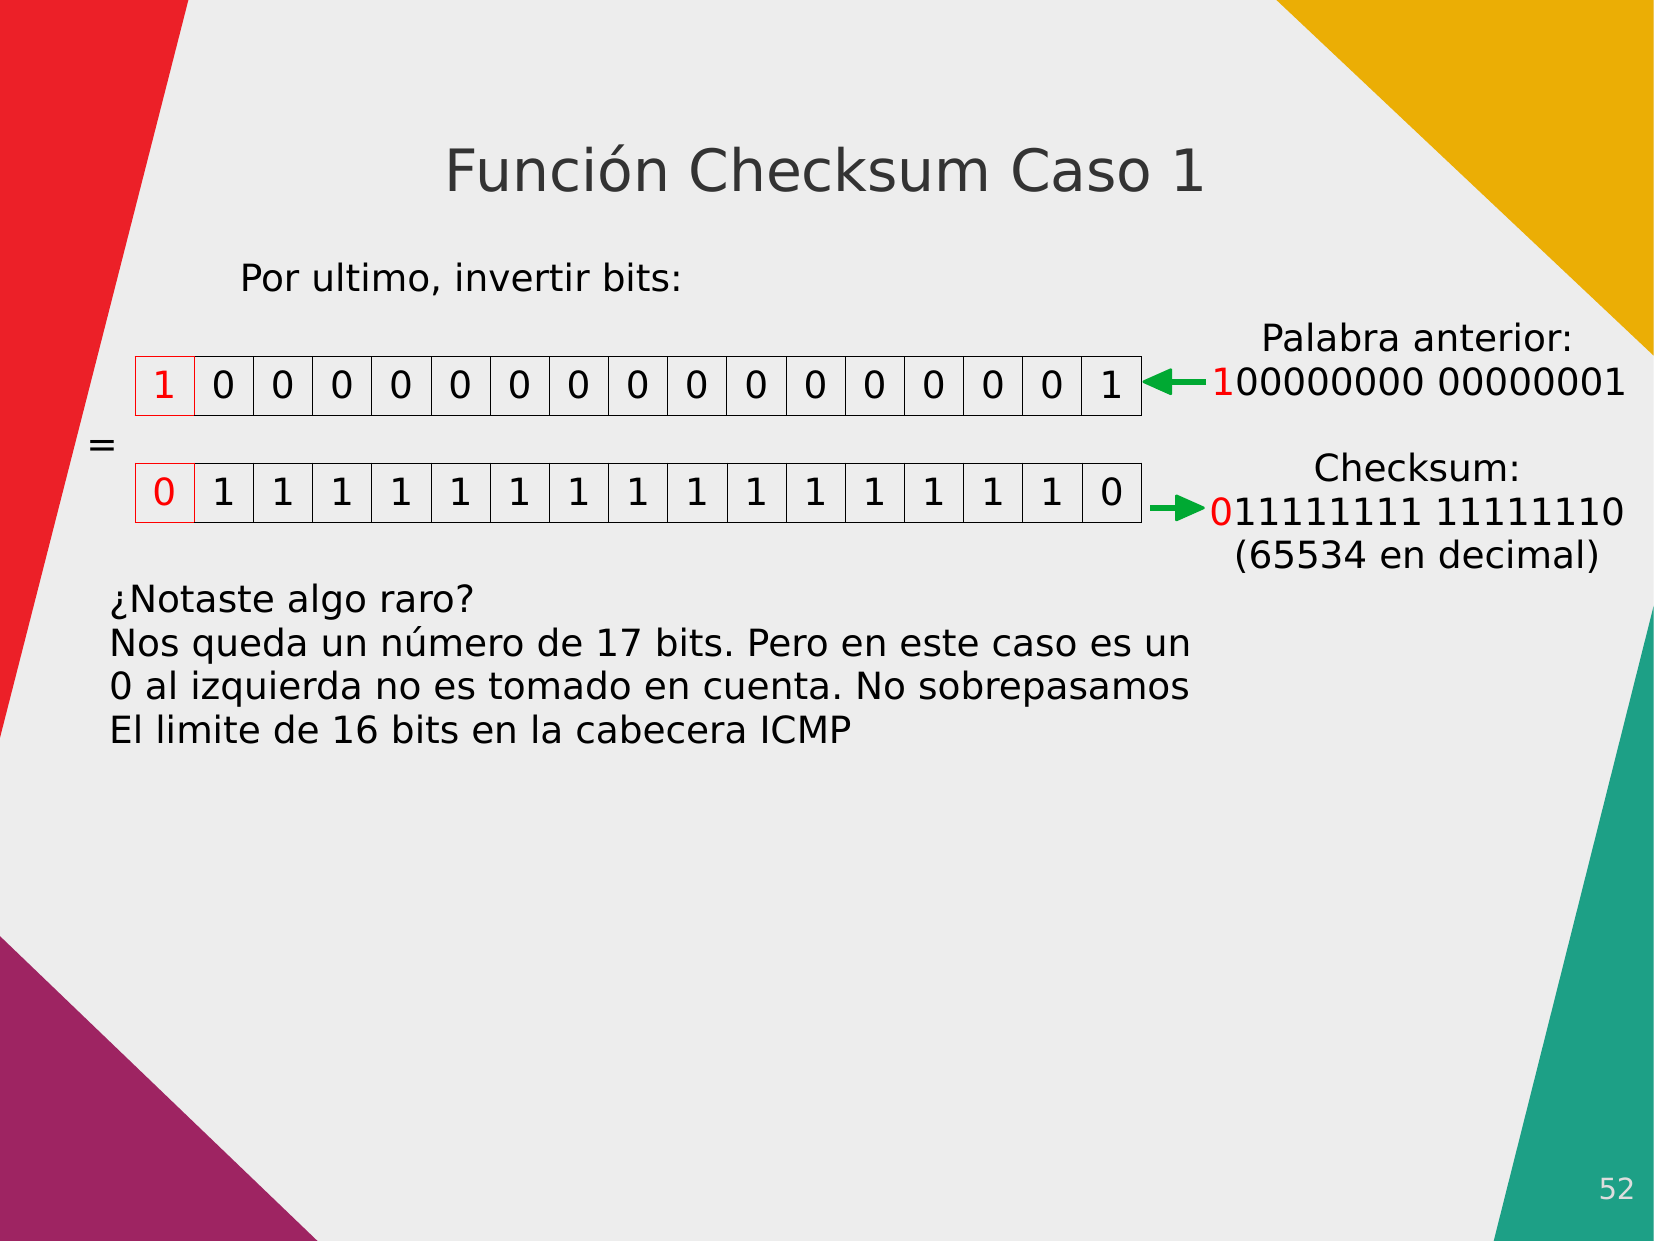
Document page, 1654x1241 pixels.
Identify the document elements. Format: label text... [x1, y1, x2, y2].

table_header 0 [550, 357, 608, 415]
text_box Palabra anterior: 100000000 00000001 Checksum: 011111111 11111110 (65534 en decimal) [1192, 309, 1642, 977]
table_header 1 [254, 464, 312, 522]
text_box = [71, 414, 133, 474]
table_header 0 [1083, 464, 1141, 522]
table_header 1 [491, 464, 549, 522]
table_header 1 [846, 464, 904, 522]
table_header 1 [787, 464, 845, 522]
table_header 0 [313, 357, 371, 415]
table_header 0 [136, 464, 194, 522]
text_box ¿Notaste algo raro? Nos queda un número de 17 bits. Pero en este caso es un 0 al izquierda no es tomado en cuenta. No sobrepasamos El limite de 16 bits en la cabecera ICMP [94, 570, 1300, 804]
table_header 1 [136, 357, 194, 415]
table_header 0 [432, 357, 490, 415]
table_header 1 [1023, 464, 1082, 522]
table_header 0 [846, 357, 904, 415]
table_header 1 [668, 464, 727, 522]
table_header 1 [432, 464, 490, 522]
table_header 0 [491, 357, 549, 415]
table_header 1 [550, 464, 608, 522]
text_box Por ultimo, invertir bits: [225, 249, 699, 308]
table_header 1 [372, 464, 431, 522]
table_header 1 [609, 464, 667, 522]
table_header 0 [964, 357, 1022, 415]
table_header 0 [372, 357, 431, 415]
table_header 0 [609, 357, 667, 415]
table_header 0 [195, 357, 253, 415]
table_header 1 [964, 464, 1022, 522]
title Función Checksum Caso 1 [114, 73, 1539, 271]
table_header 0 [905, 357, 963, 415]
table_header 0 [668, 357, 726, 415]
table_header 1 [195, 464, 253, 522]
table_header 0 [1023, 357, 1081, 415]
table_header 1 [905, 464, 963, 522]
table_header 1 [728, 464, 786, 522]
table_header 1 [313, 464, 371, 522]
table_header 0 [787, 357, 845, 415]
table_header 0 [727, 357, 786, 415]
table_header 1 [1082, 357, 1141, 415]
table_header 0 [254, 357, 312, 415]
